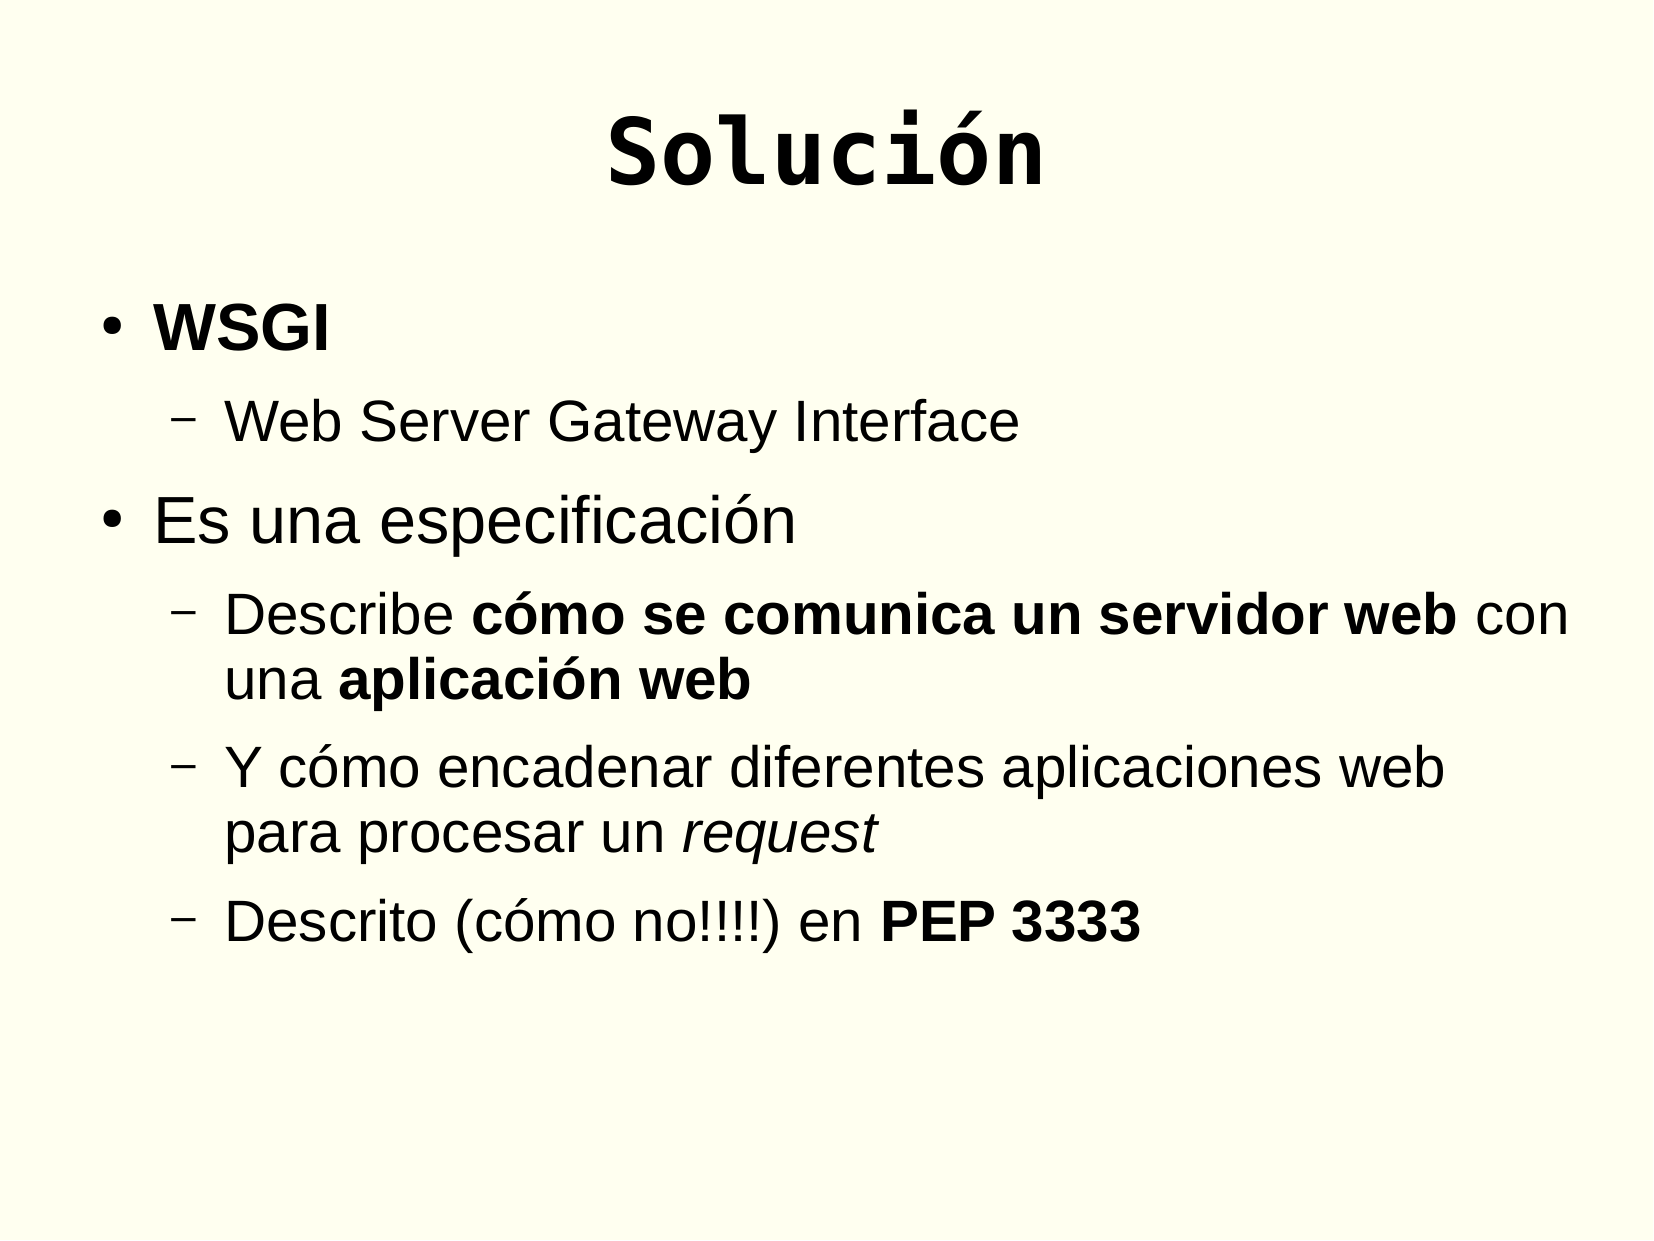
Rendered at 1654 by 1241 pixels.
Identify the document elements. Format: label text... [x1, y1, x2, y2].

title Solución [82, 49, 1571, 257]
list WSGI Web Server Gateway Interface Es una especificación Describe cómo se comunica un servidor web con una aplicación web Y cómo encadenar diferentes aplicaciones web para procesar un request Descrito (cómo no!!!!) en PEP 3333 [82, 290, 1571, 1010]
